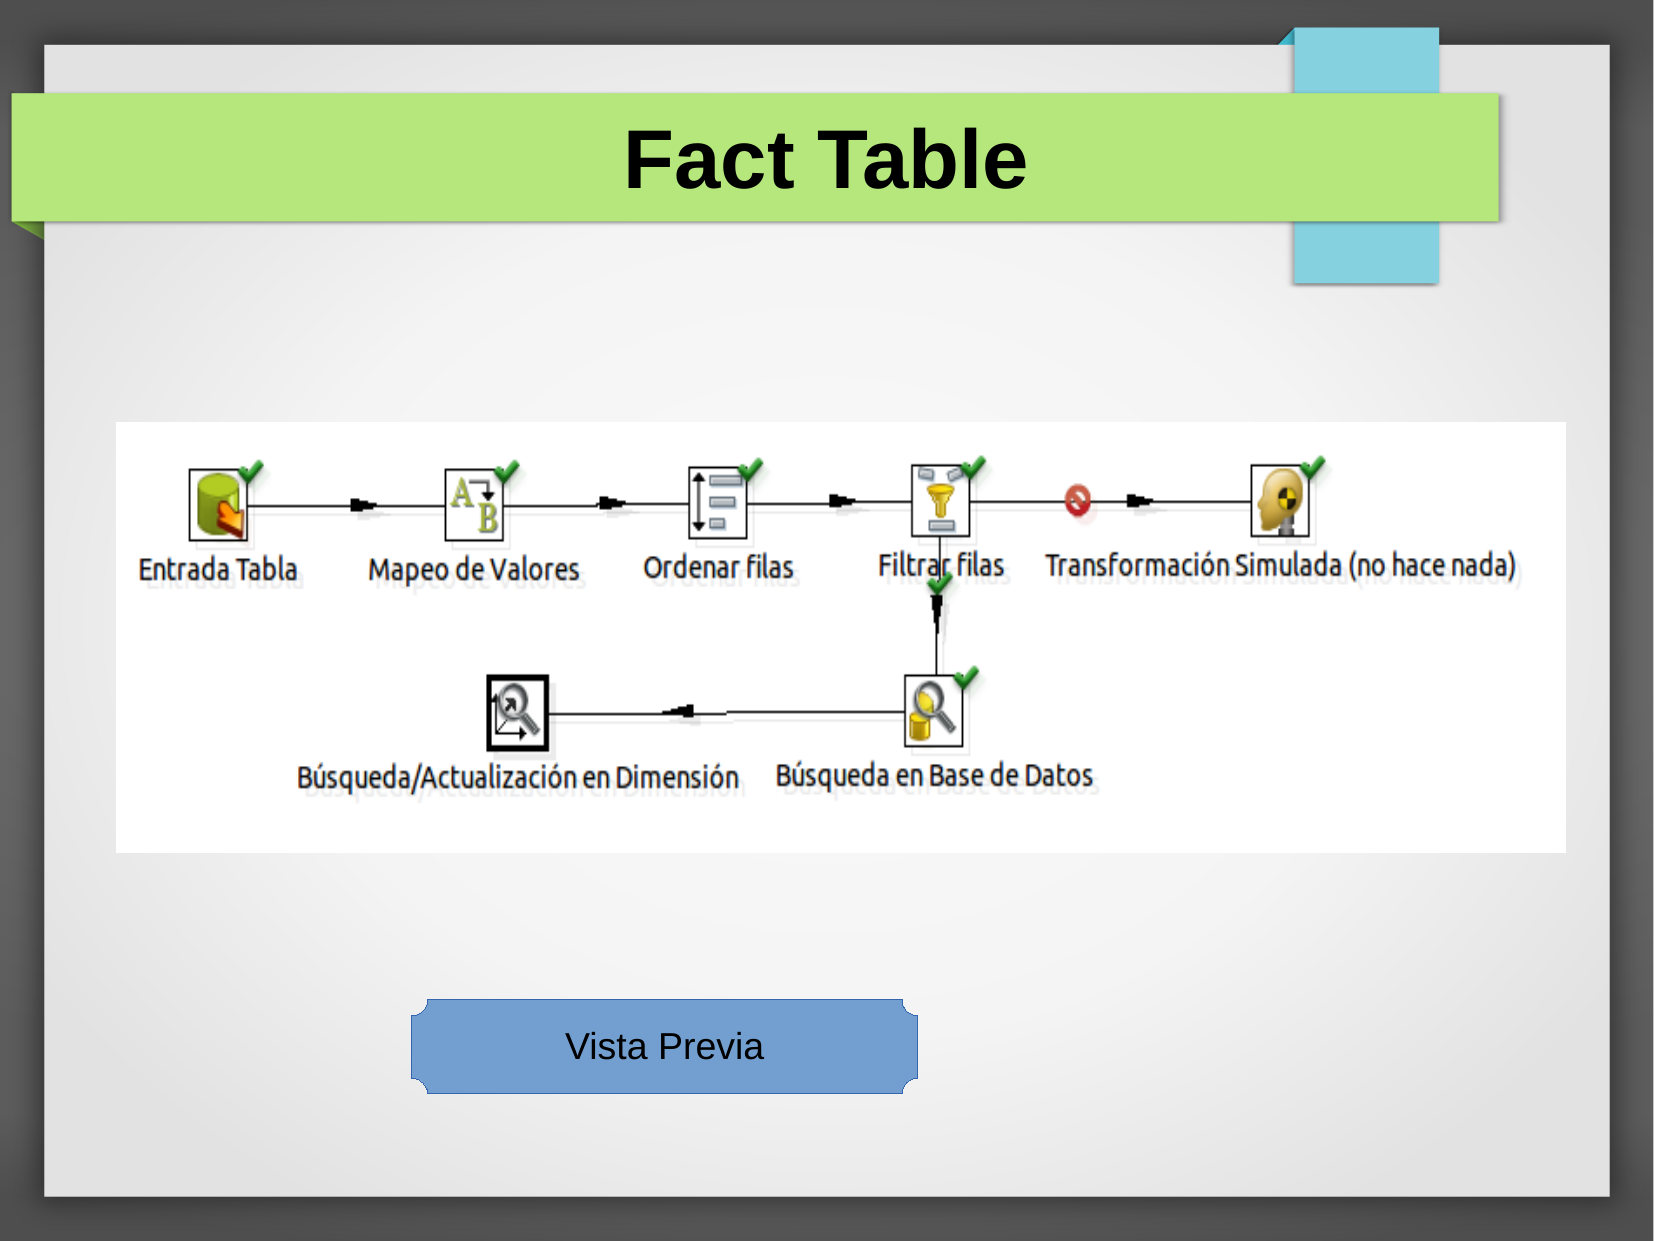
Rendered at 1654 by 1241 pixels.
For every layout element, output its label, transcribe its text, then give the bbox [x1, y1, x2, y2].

picture [0, 0, 1654, 1241]
text_box Vista Previa [411, 999, 918, 1094]
title Fact Table [70, 106, 1583, 213]
